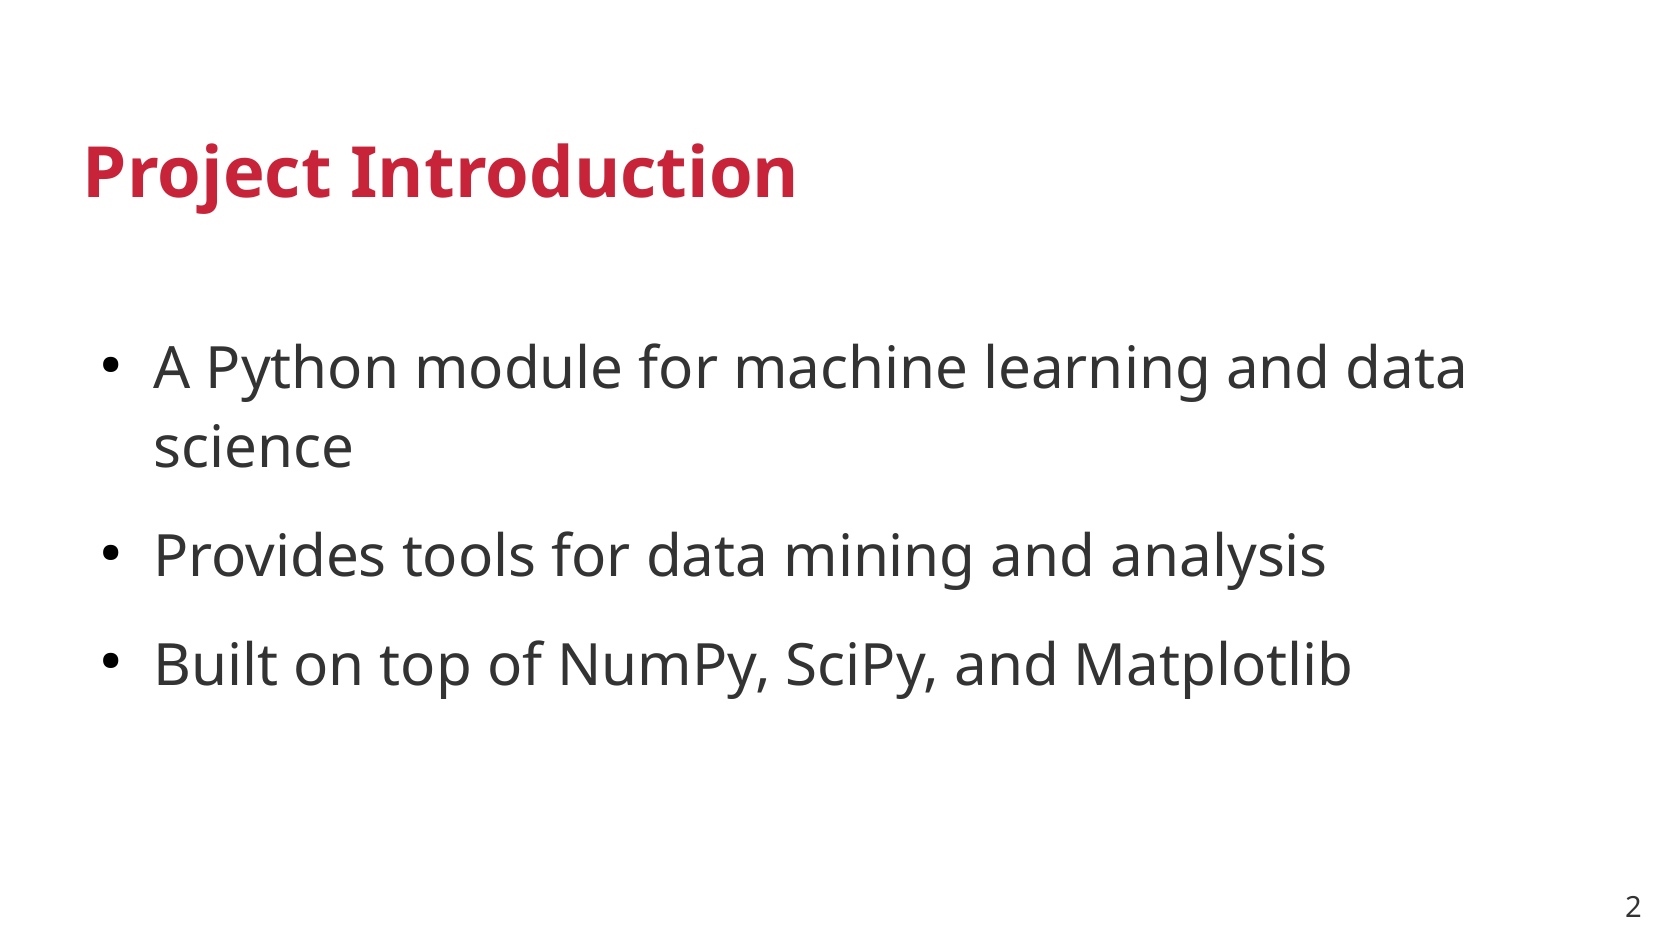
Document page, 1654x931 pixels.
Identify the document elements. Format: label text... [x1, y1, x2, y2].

title Project Introduction [82, 92, 1571, 249]
list A Python module for machine learning and data science Provides tools for data mining and analysis Built on top of NumPy, SciPy, and Matplotlib [82, 271, 1571, 758]
